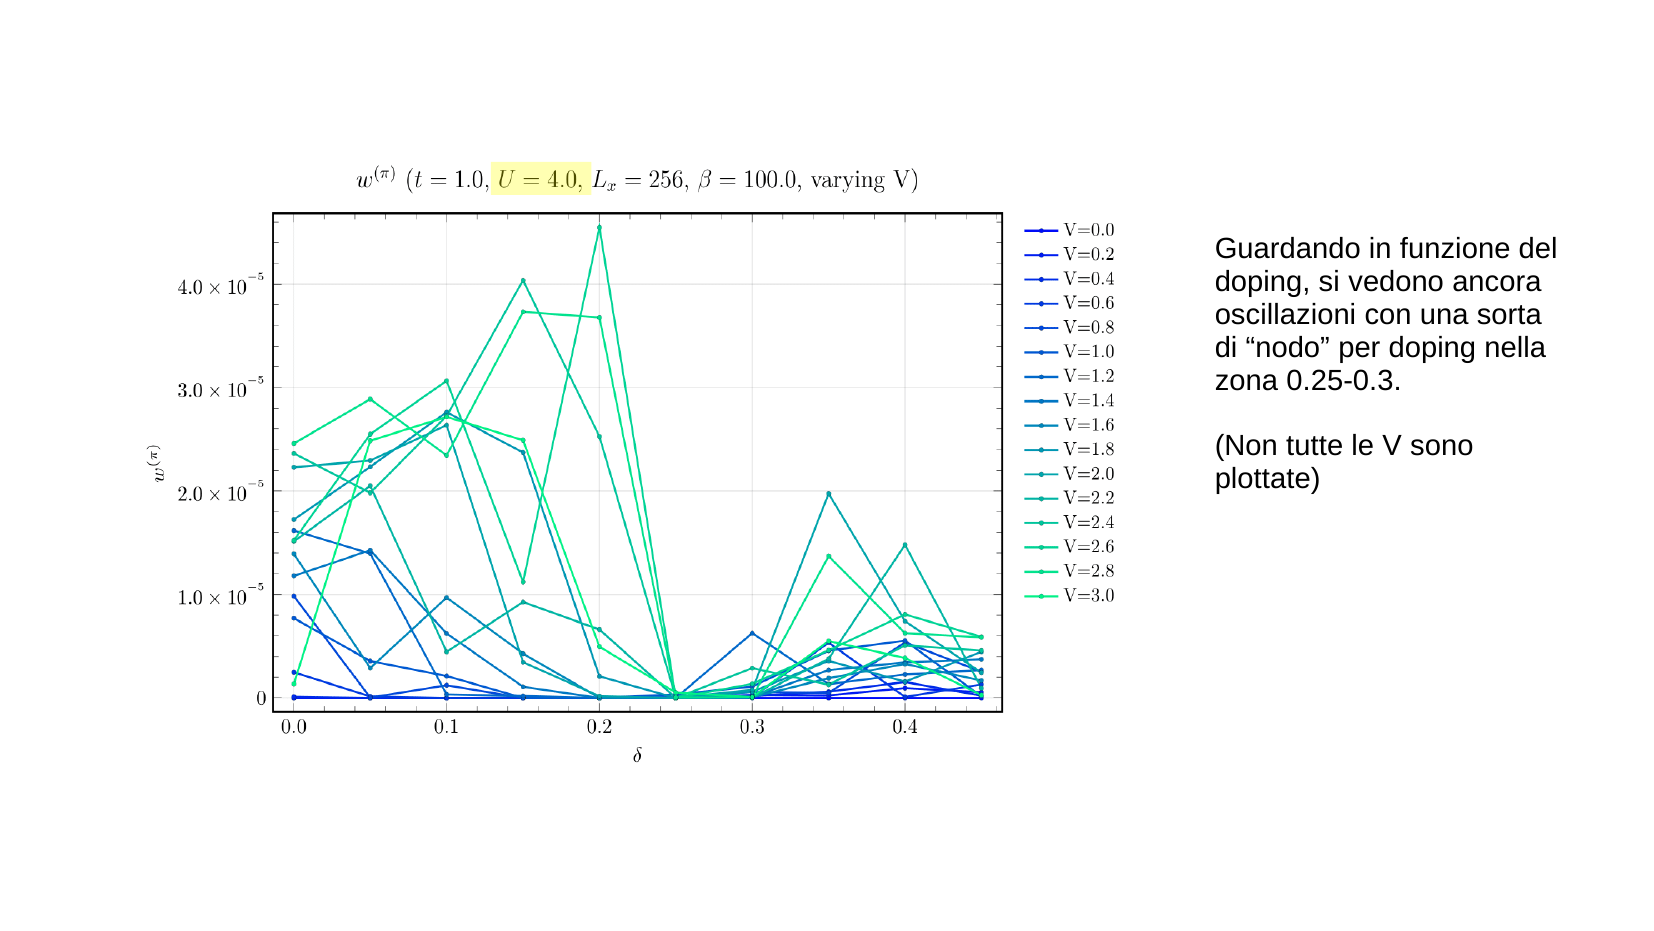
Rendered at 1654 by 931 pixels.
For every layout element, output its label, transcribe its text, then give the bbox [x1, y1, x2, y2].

text_box [490, 161, 592, 195]
text_box Guardando in funzione del doping, si vedono ancora oscillazioni con una sorta di “nodo” per doping nella zona 0.25-0.3. (Non tutte le V sono plottate) [1200, 225, 1576, 506]
picture [131, 149, 1134, 778]
